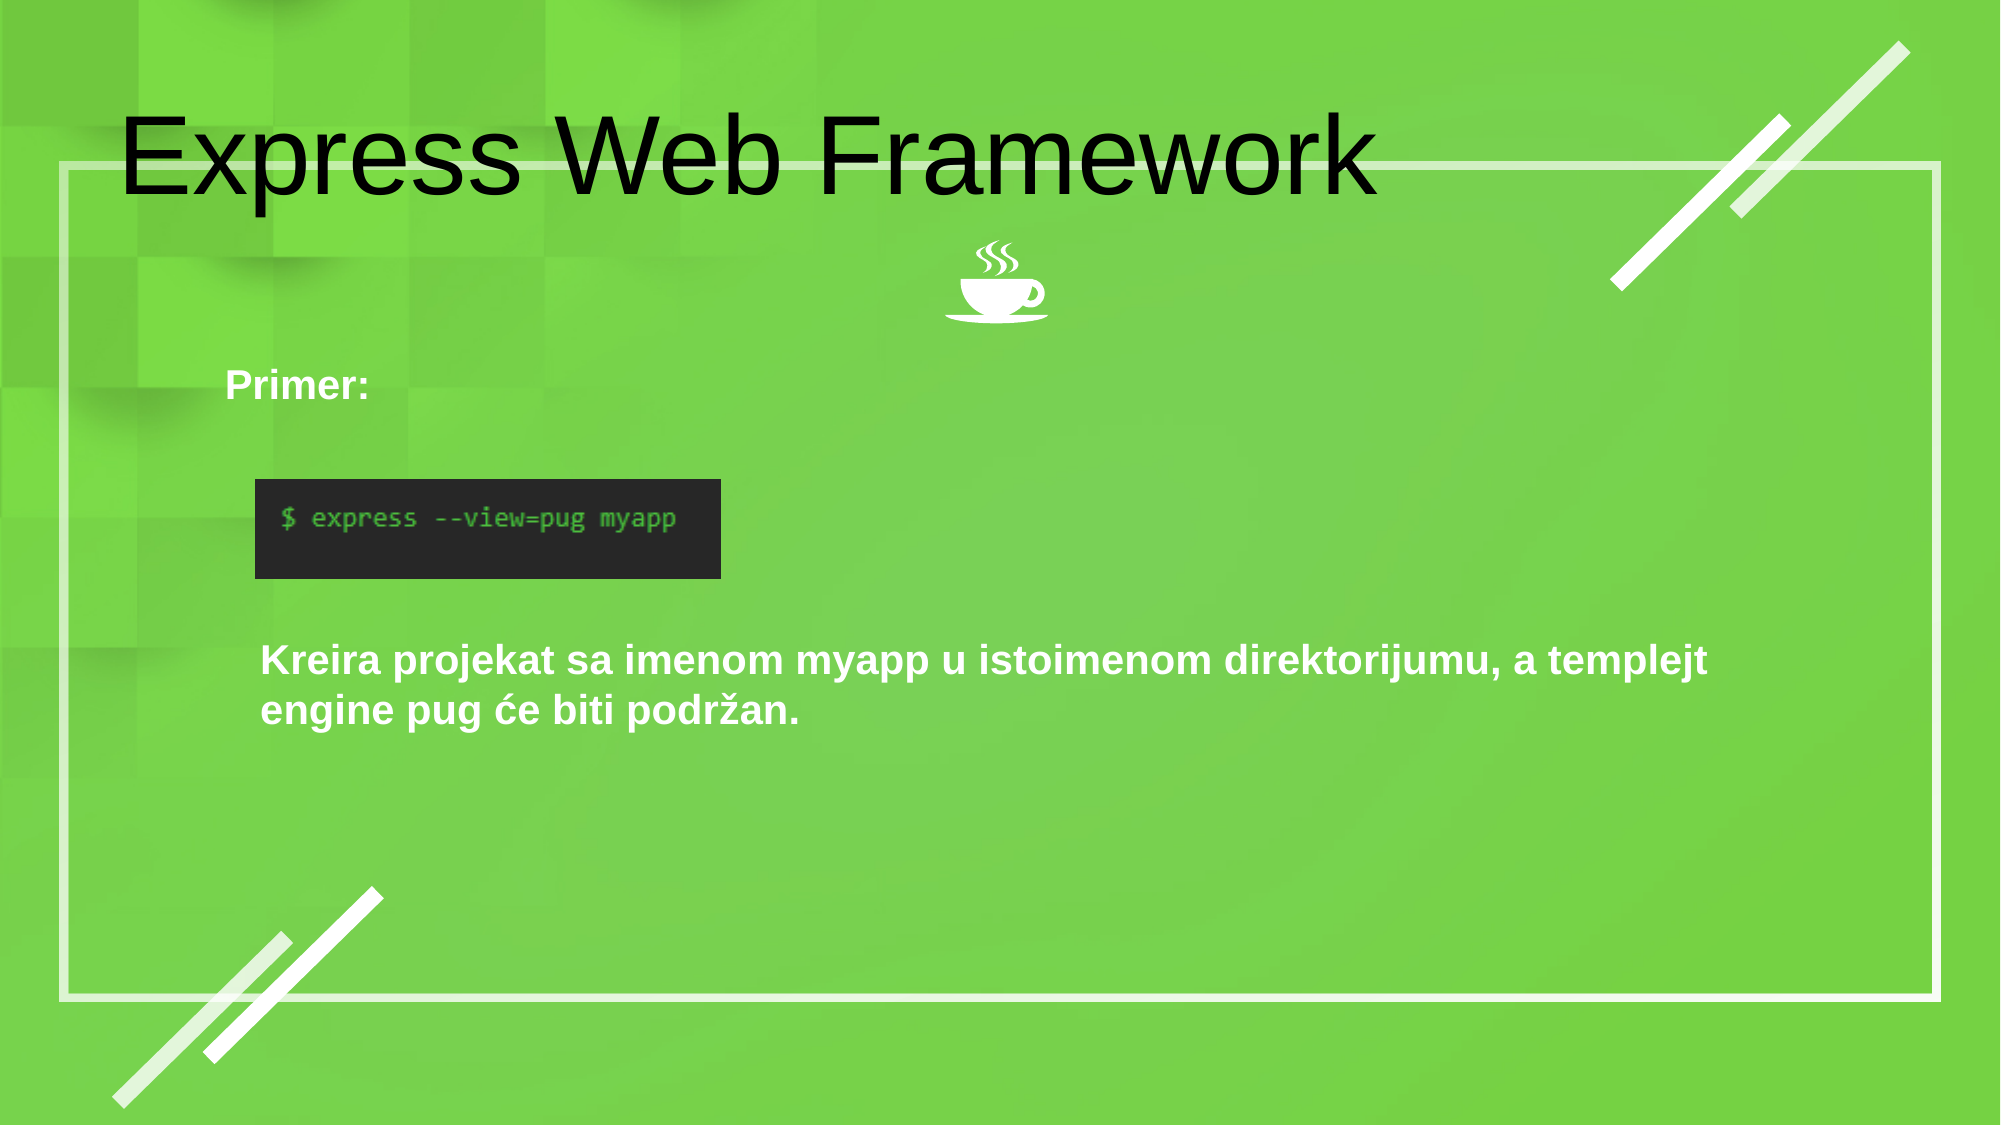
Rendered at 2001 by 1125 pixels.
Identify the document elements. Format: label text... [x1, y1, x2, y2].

text_box [944, 278, 1049, 324]
text_box Kreira projekat sa imenom myapp u istoimenom direktorijumu, a templejt engine pug će biti podržan. [209, 525, 1773, 741]
text_box Express Web Framework [102, 74, 1501, 225]
text_box Primer: [209, 350, 1773, 415]
picture [0, 0, 2001, 1125]
text_box [59, 40, 1941, 1109]
text_box [1000, 242, 1019, 273]
text_box [976, 239, 1007, 277]
